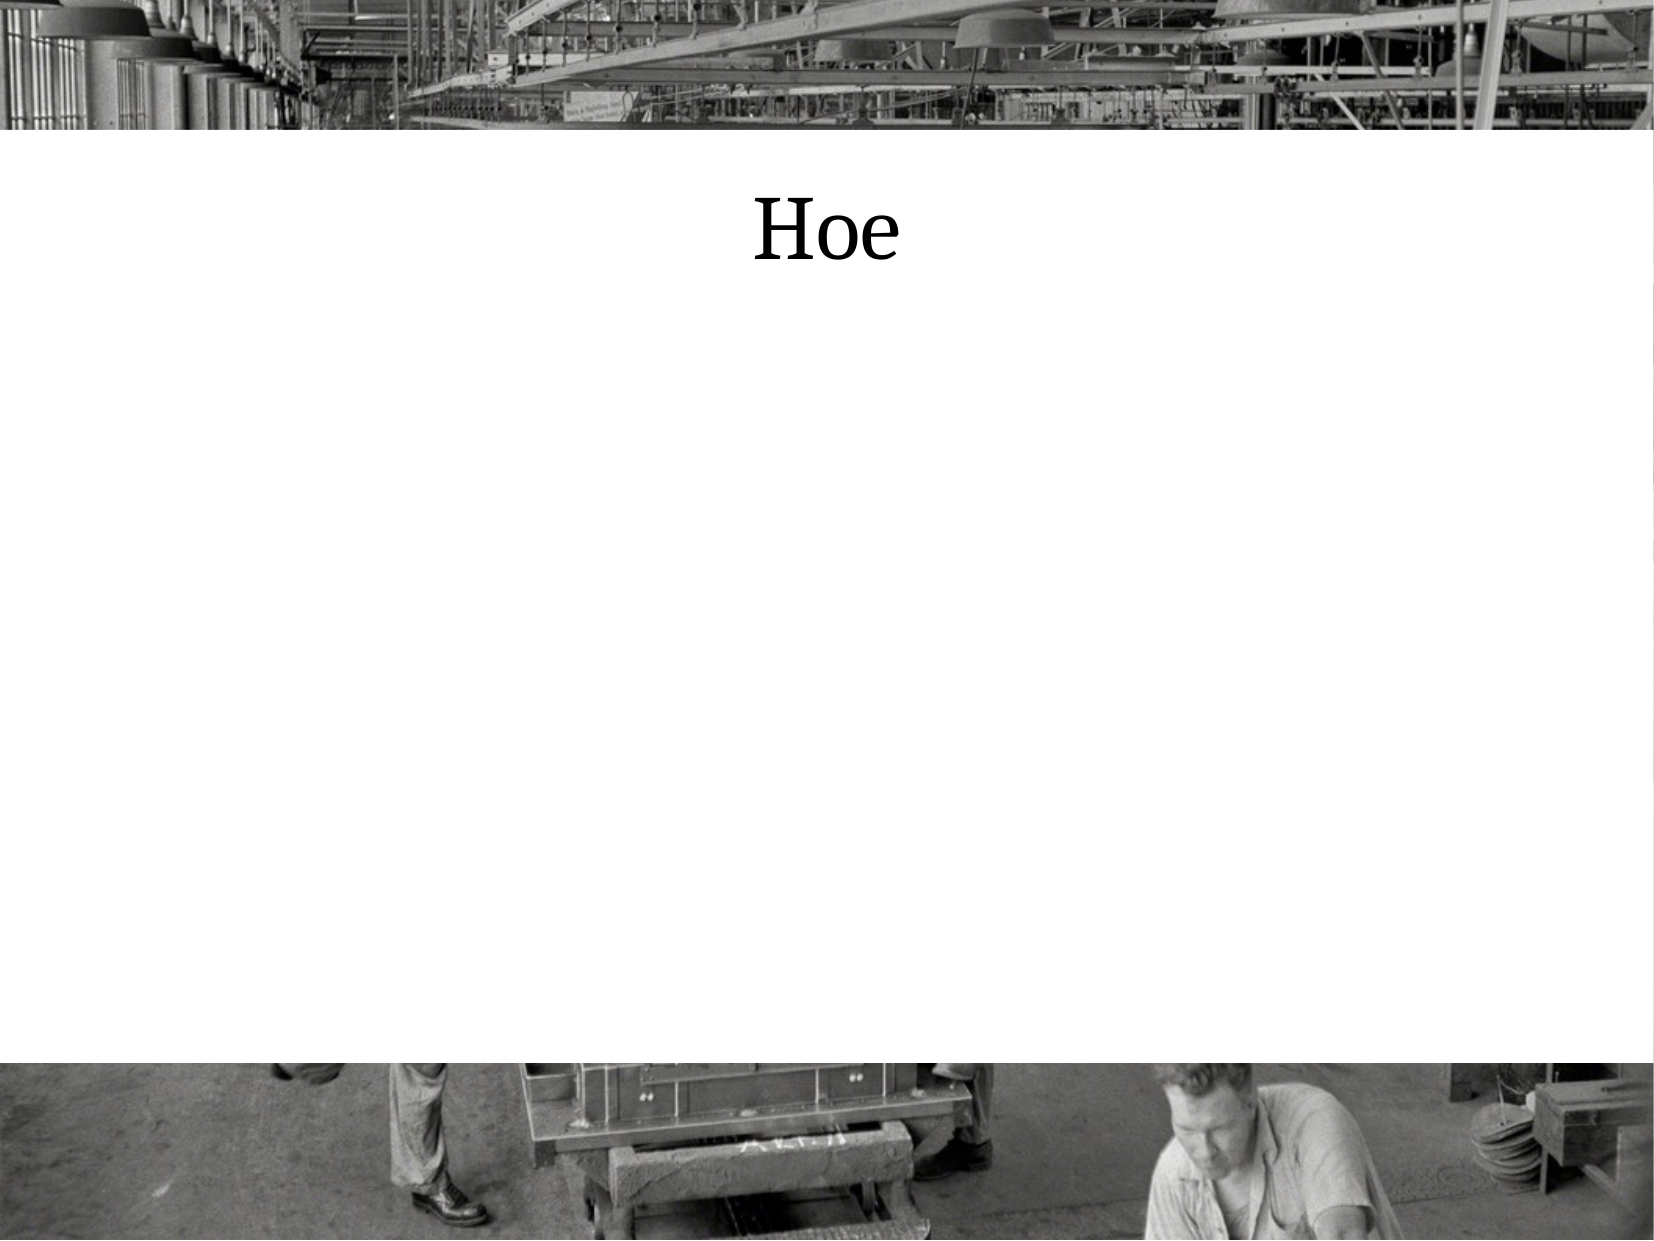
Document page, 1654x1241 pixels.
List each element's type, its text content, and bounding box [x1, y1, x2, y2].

picture [0, 1063, 1654, 1240]
title Hoe [82, 126, 1571, 334]
picture [0, 0, 1654, 129]
